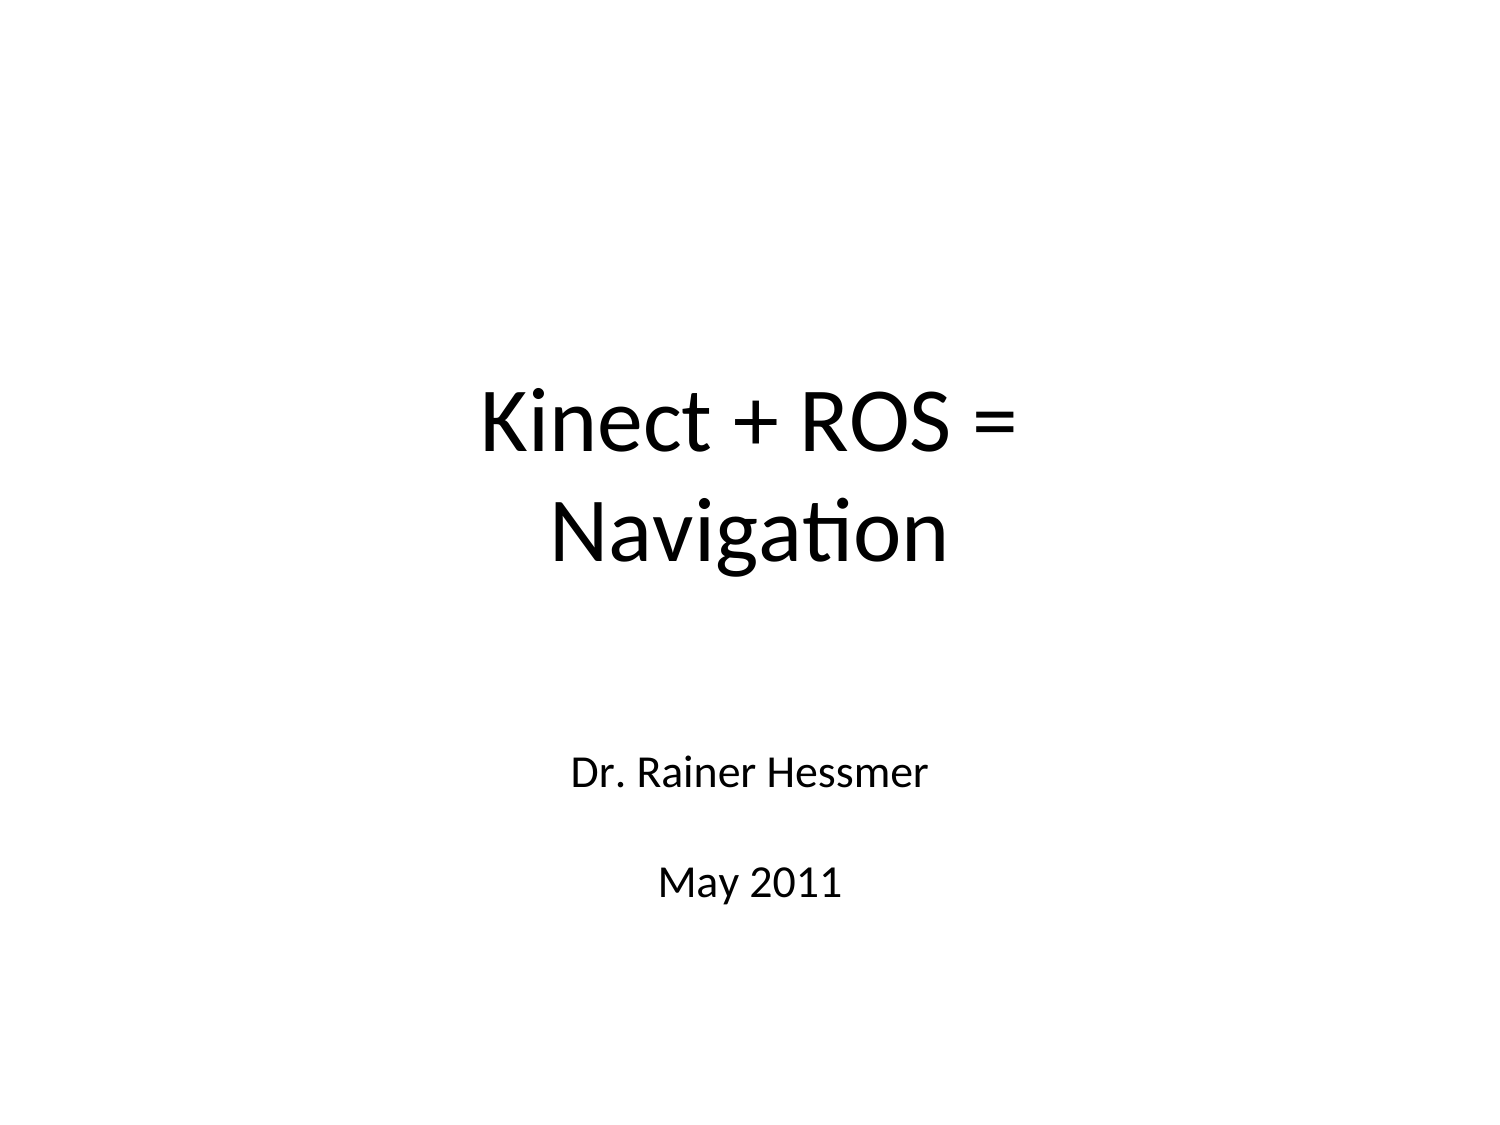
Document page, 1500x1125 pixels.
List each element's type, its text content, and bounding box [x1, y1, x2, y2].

text_box Dr. Rainer Hessmer May 2011 [225, 637, 1276, 926]
title Kinect + ROS = Navigation [112, 349, 1388, 591]
